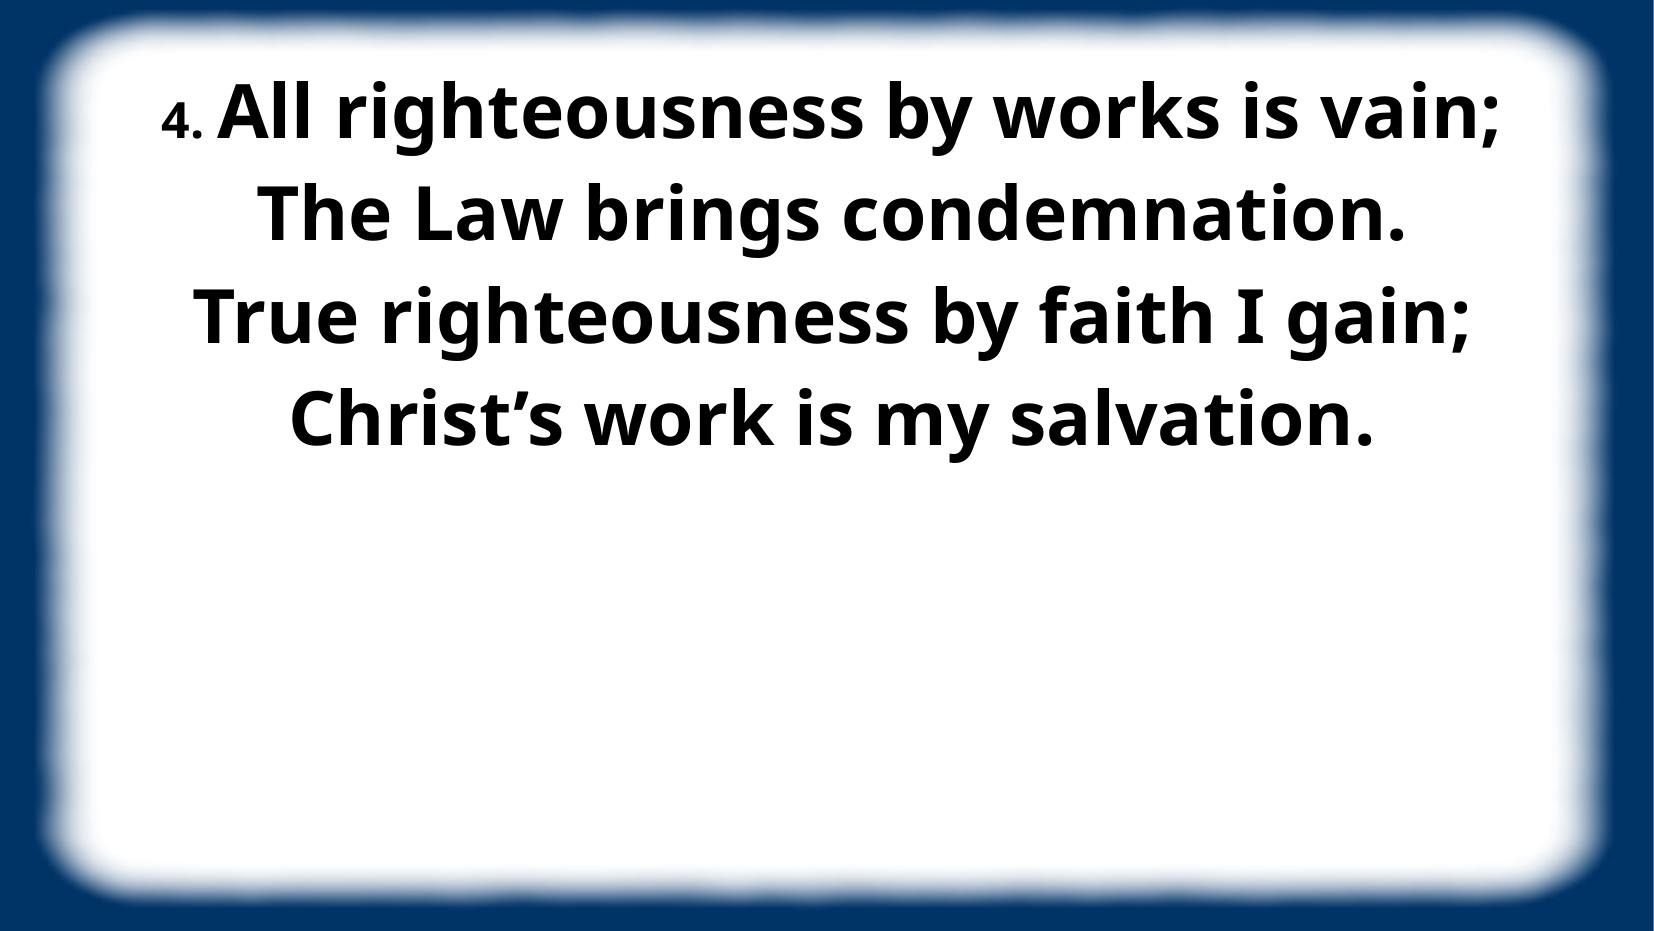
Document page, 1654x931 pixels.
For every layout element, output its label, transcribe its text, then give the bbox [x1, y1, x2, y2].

text_box 4. All righteousness by works is vain; The Law brings condemnation. True righteousness by faith I gain; Christ’s work is my salvation. [120, 50, 1546, 466]
picture [0, 0, 1654, 931]
